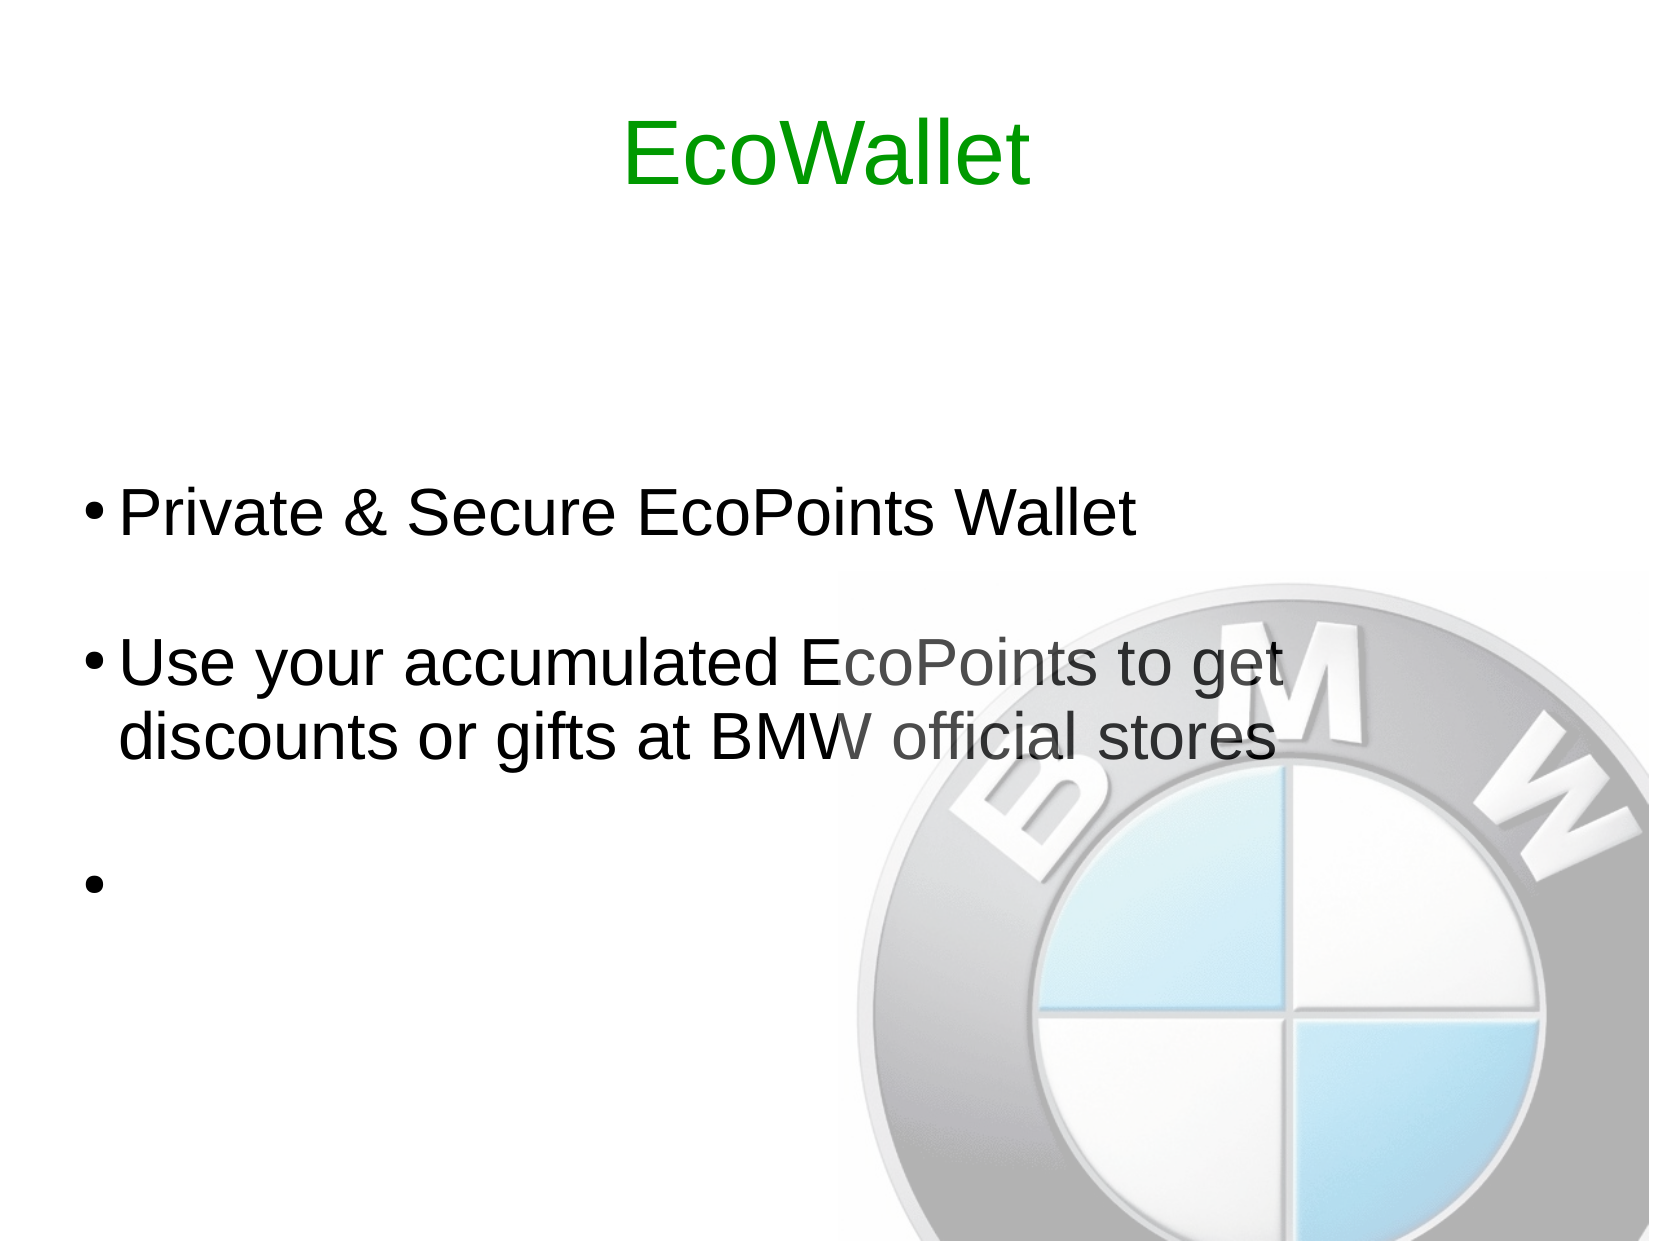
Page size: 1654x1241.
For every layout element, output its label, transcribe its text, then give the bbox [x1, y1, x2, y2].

title EcoWallet [82, 49, 1571, 257]
picture [838, 571, 1649, 1241]
subtitle Private & Secure EcoPoints Wallet Use your accumulated EcoPoints to get discounts or gifts at BMW official stores [82, 290, 1571, 1109]
